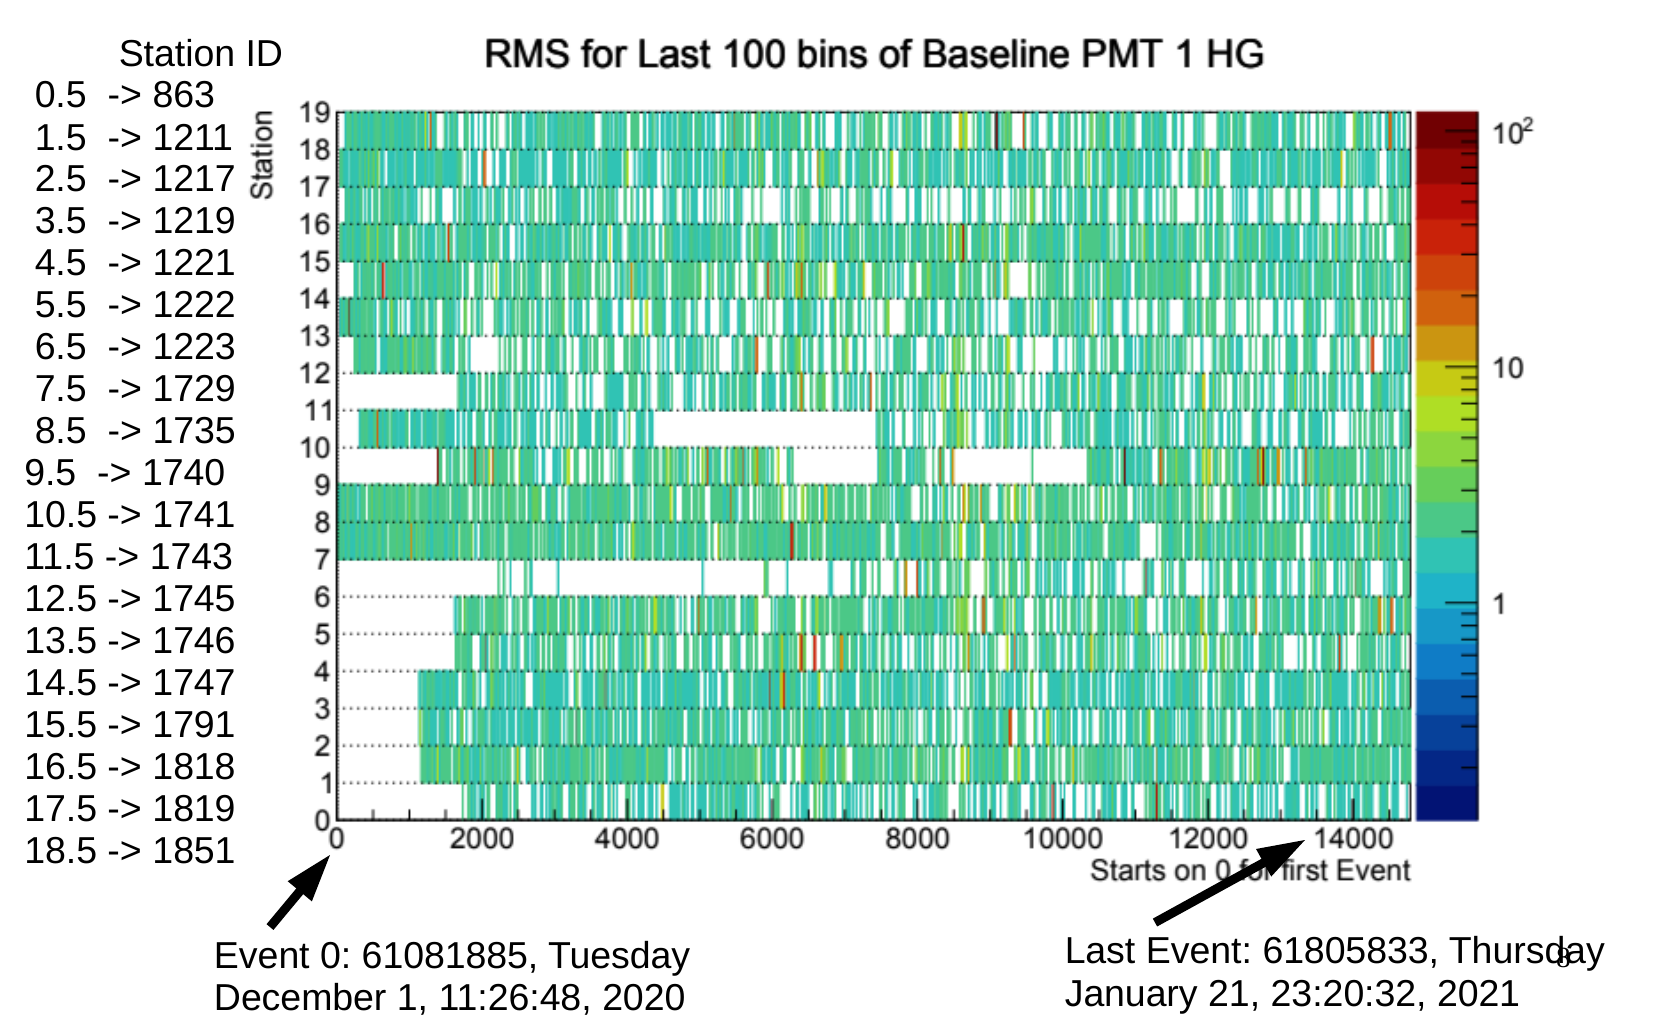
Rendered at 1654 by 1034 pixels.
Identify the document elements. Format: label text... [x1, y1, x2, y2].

text_box Last Event: 61805833, Thursday January 21, 23:20:32, 2021 [1050, 922, 1636, 1022]
text_box Event 0: 61081885, Tuesday December 1, 11:26:48, 2020 [199, 927, 785, 1026]
text_box Station ID 0.5 -> 863 1.5 -> 1211 2.5 -> 1217 3.5 -> 1219 4.5 -> 1221 5.5 -> 1222 6.5 -> 1223 7.5 -> 1729 8.5 -> 1735 9.5 -> 1740 10.5 -> 1741 11.5 -> 1743 12.5 -> 1745 13.5 -> 1746 14.5 -> 1747 15.5 -> 1791 16.5 -> 1818 17.5 -> 1819 18.5 -> 1851 [9, 24, 310, 922]
picture [310, 25, 1545, 909]
